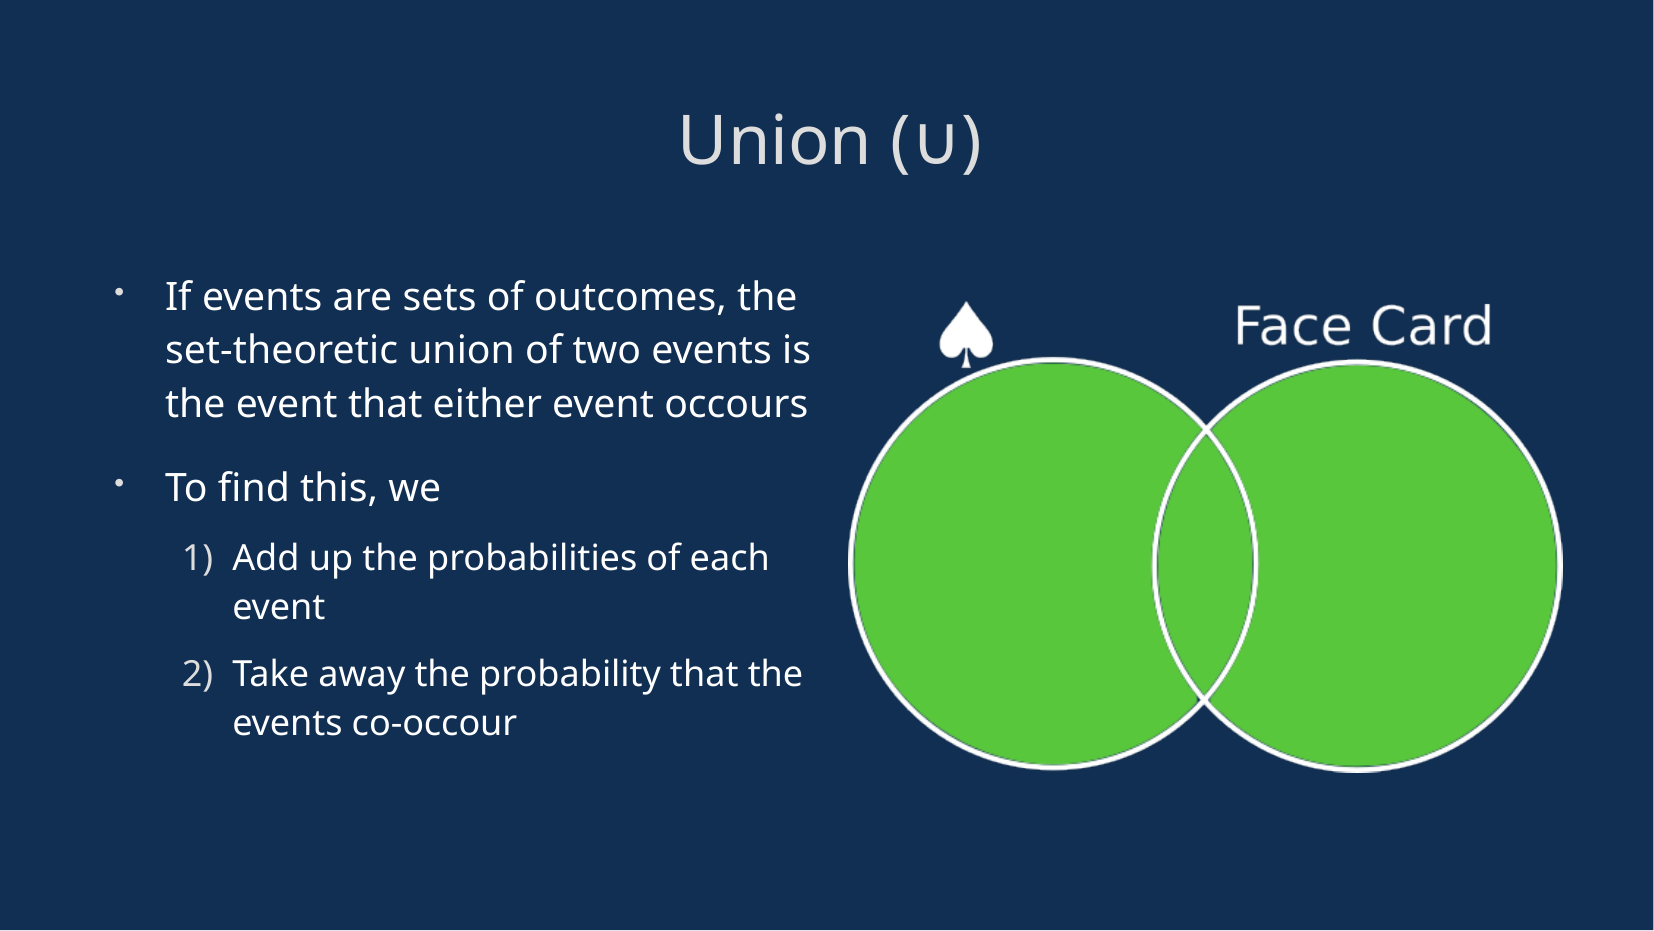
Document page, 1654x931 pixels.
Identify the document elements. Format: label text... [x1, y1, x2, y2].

picture [848, 301, 1563, 773]
title Union (∪) [97, 56, 1563, 220]
list If events are sets of outcomes, the set-theoretic union of two events is the event that either event occours To find this, we Add up the probabilities of each event Take away the probability that the events co-occour [97, 268, 813, 806]
